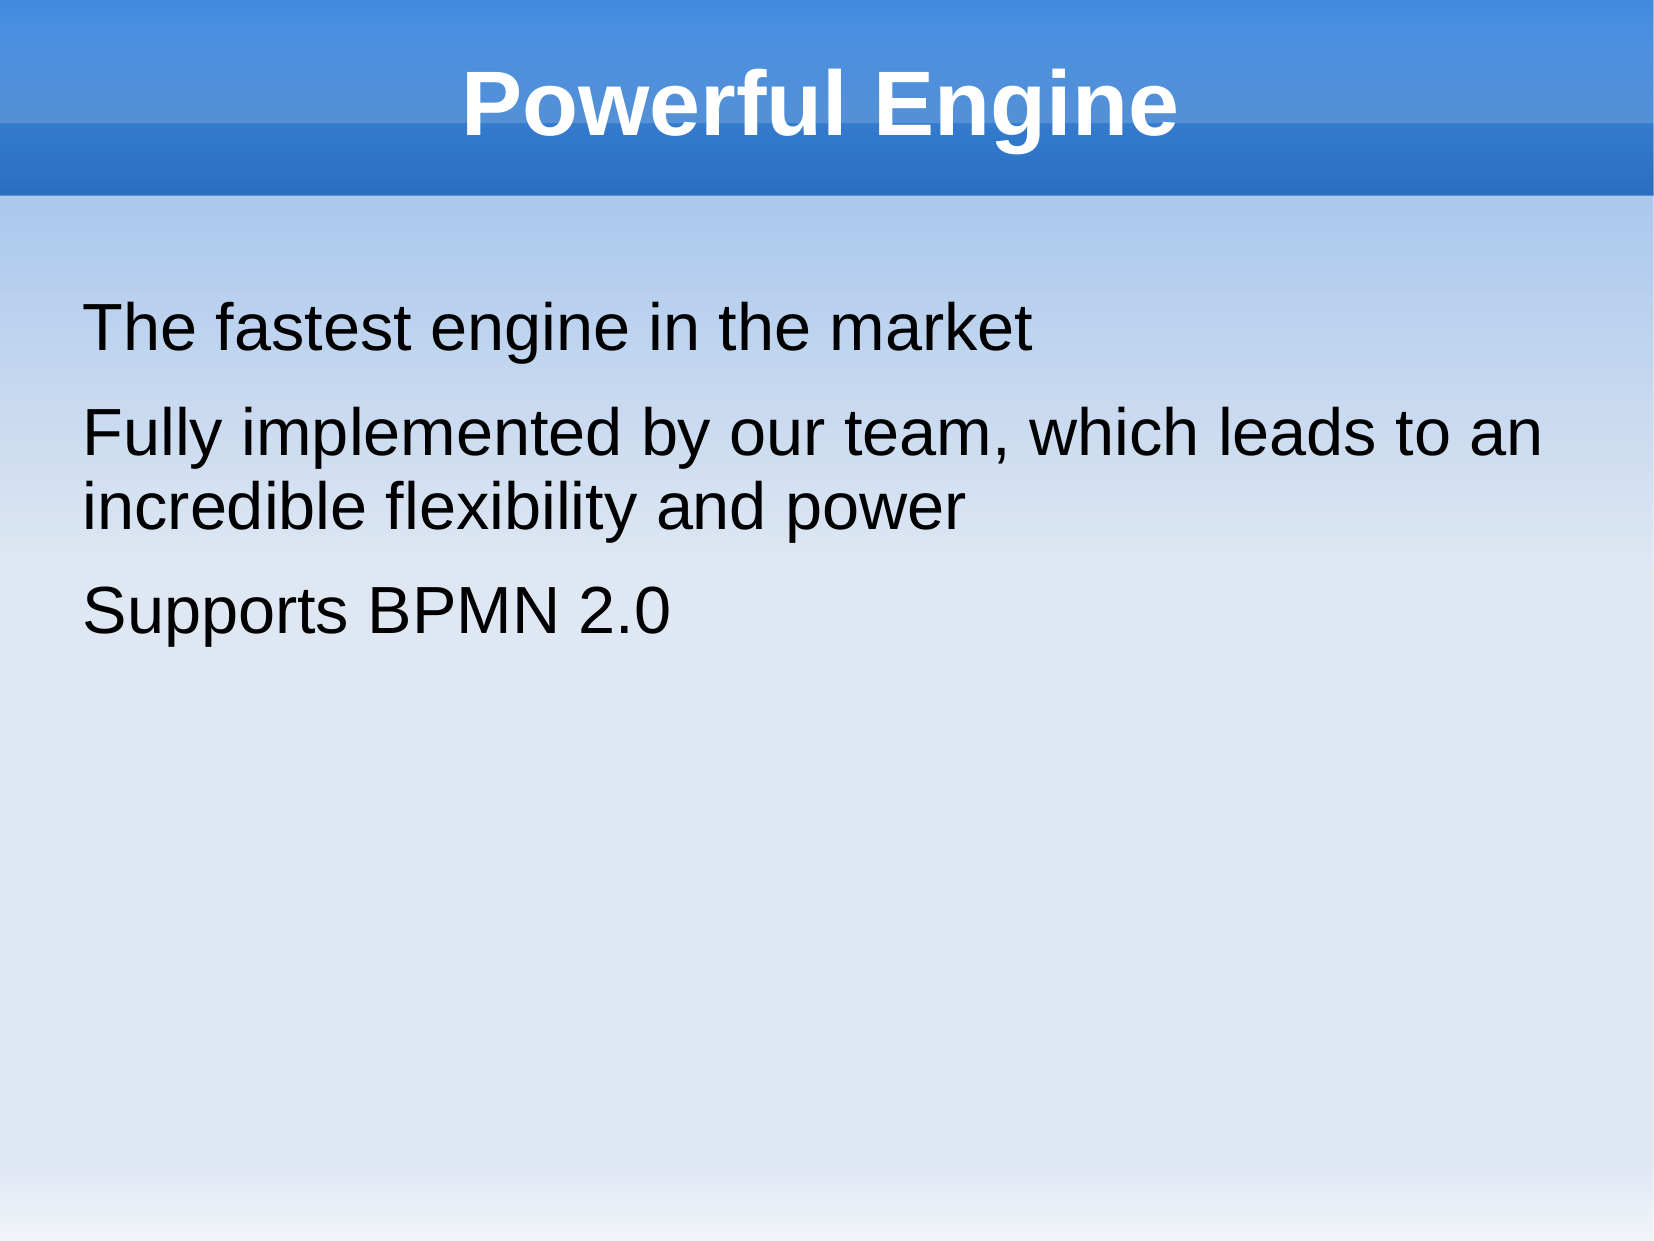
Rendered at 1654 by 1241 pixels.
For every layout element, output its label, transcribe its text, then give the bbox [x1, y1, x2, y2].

list The fastest engine in the market Fully implemented by our team, which leads to an incredible flexibility and power Supports BPMN 2.0 [82, 290, 1571, 1109]
title Powerful Engine [76, 0, 1565, 208]
picture [0, 0, 1654, 1241]
